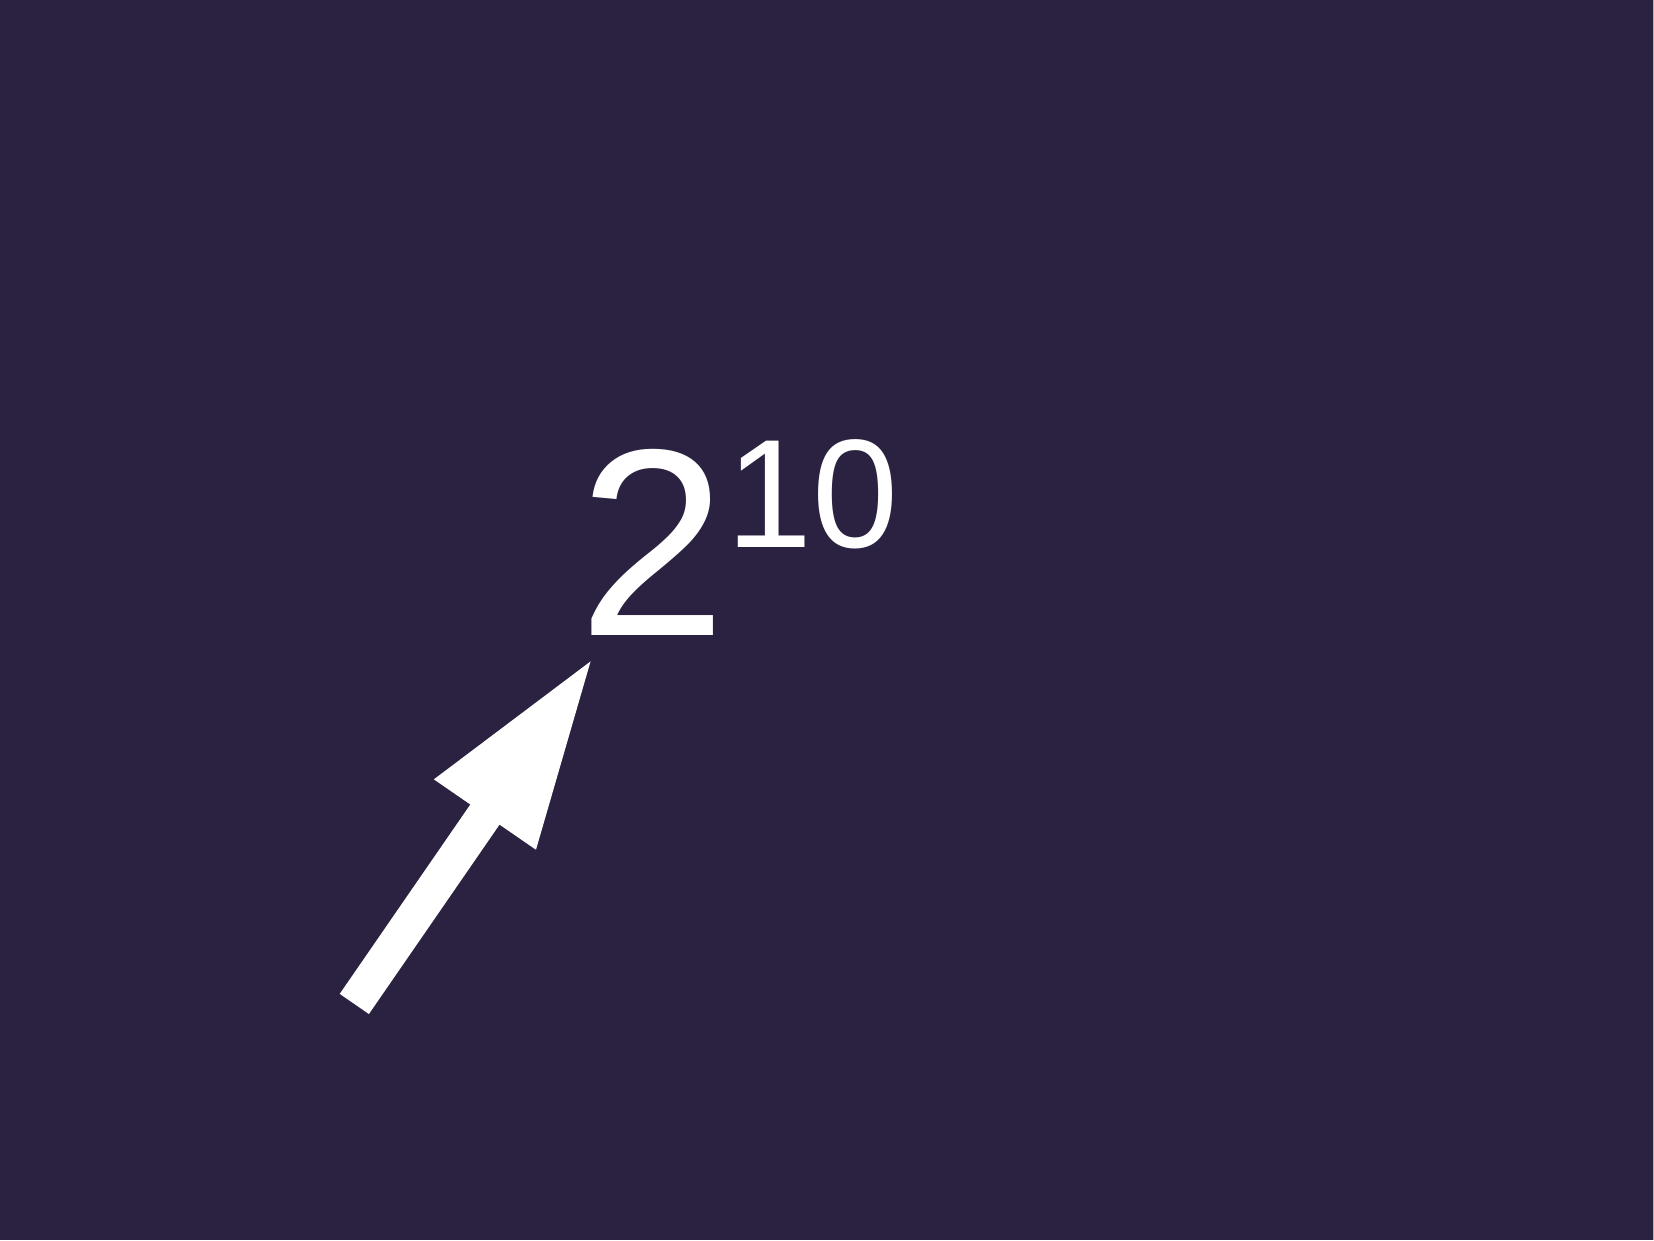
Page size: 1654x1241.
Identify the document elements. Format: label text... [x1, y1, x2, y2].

title 210 [578, 307, 1654, 780]
